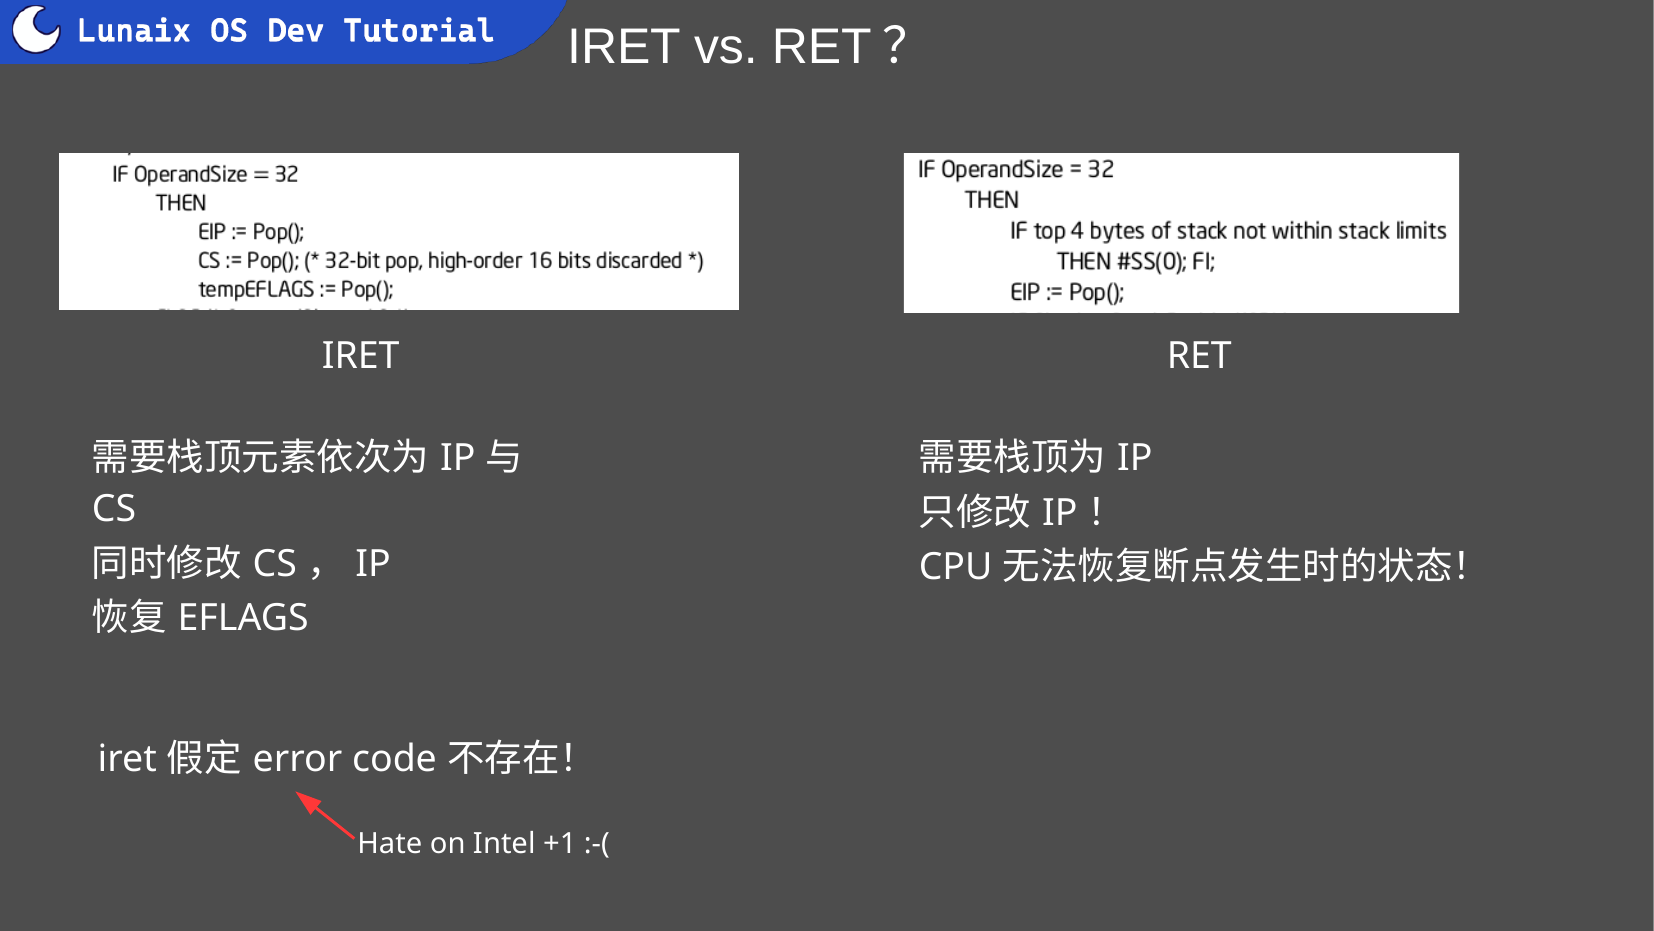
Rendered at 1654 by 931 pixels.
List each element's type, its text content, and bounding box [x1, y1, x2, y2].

text_box iret假定error code不存在！ [82, 720, 686, 790]
text_box RET [1010, 321, 1389, 378]
text_box Hate on Intel +1 :-( [342, 814, 686, 872]
text_box 需要栈顶为IP 只修改IP！ CPU无法恢复断点发生时的状态！ [903, 419, 1530, 598]
text_box IRET [171, 321, 550, 378]
text_box 需要栈顶元素依次为IP与CS 同时修改CS，IP 恢复EFLAGS [77, 419, 586, 640]
title IRET vs. RET？ [566, 0, 1654, 83]
picture [0, 0, 1654, 931]
